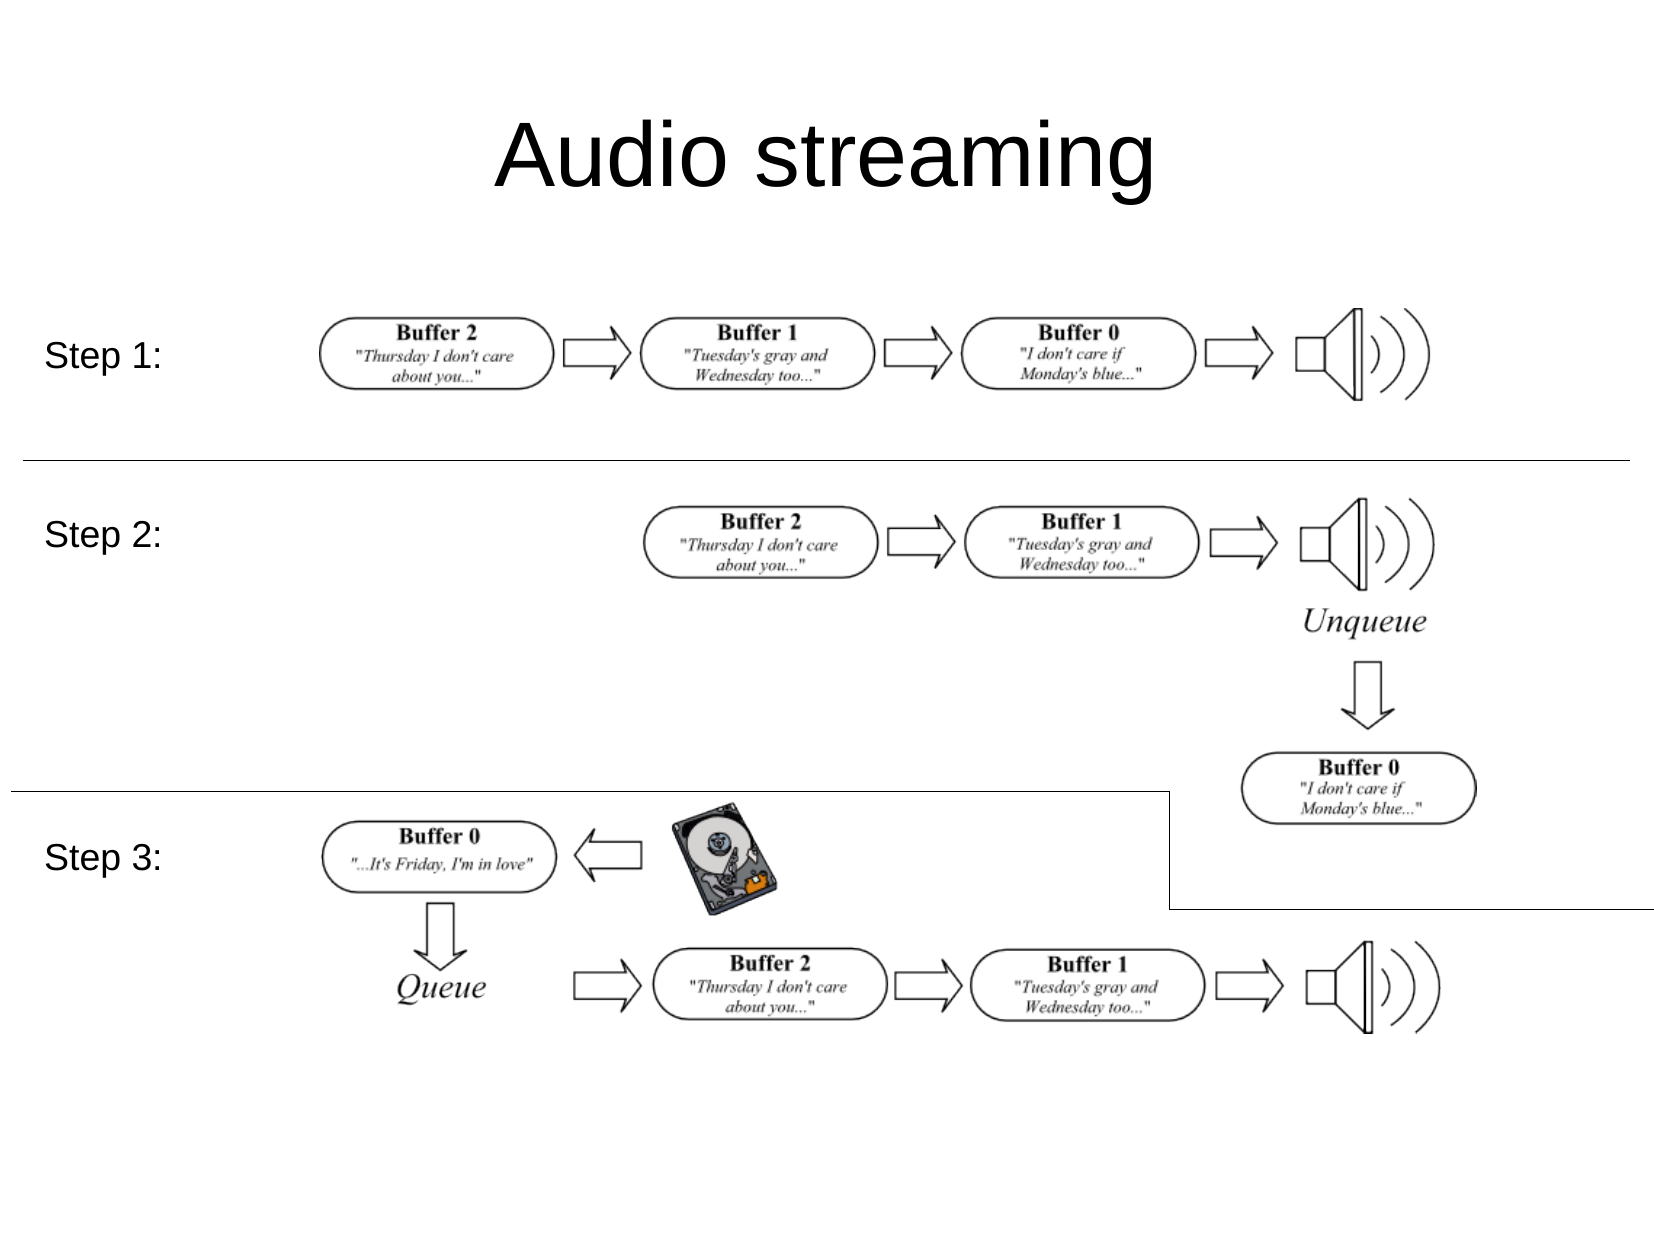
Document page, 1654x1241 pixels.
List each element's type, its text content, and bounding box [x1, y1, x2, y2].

picture [319, 461, 1477, 909]
picture [319, 792, 1477, 1034]
title Audio streaming [82, 49, 1571, 257]
text_box Step 1: [29, 324, 266, 382]
text_box Step 2: [29, 504, 266, 562]
text_box Step 3: [29, 826, 266, 884]
picture [319, 308, 1477, 460]
